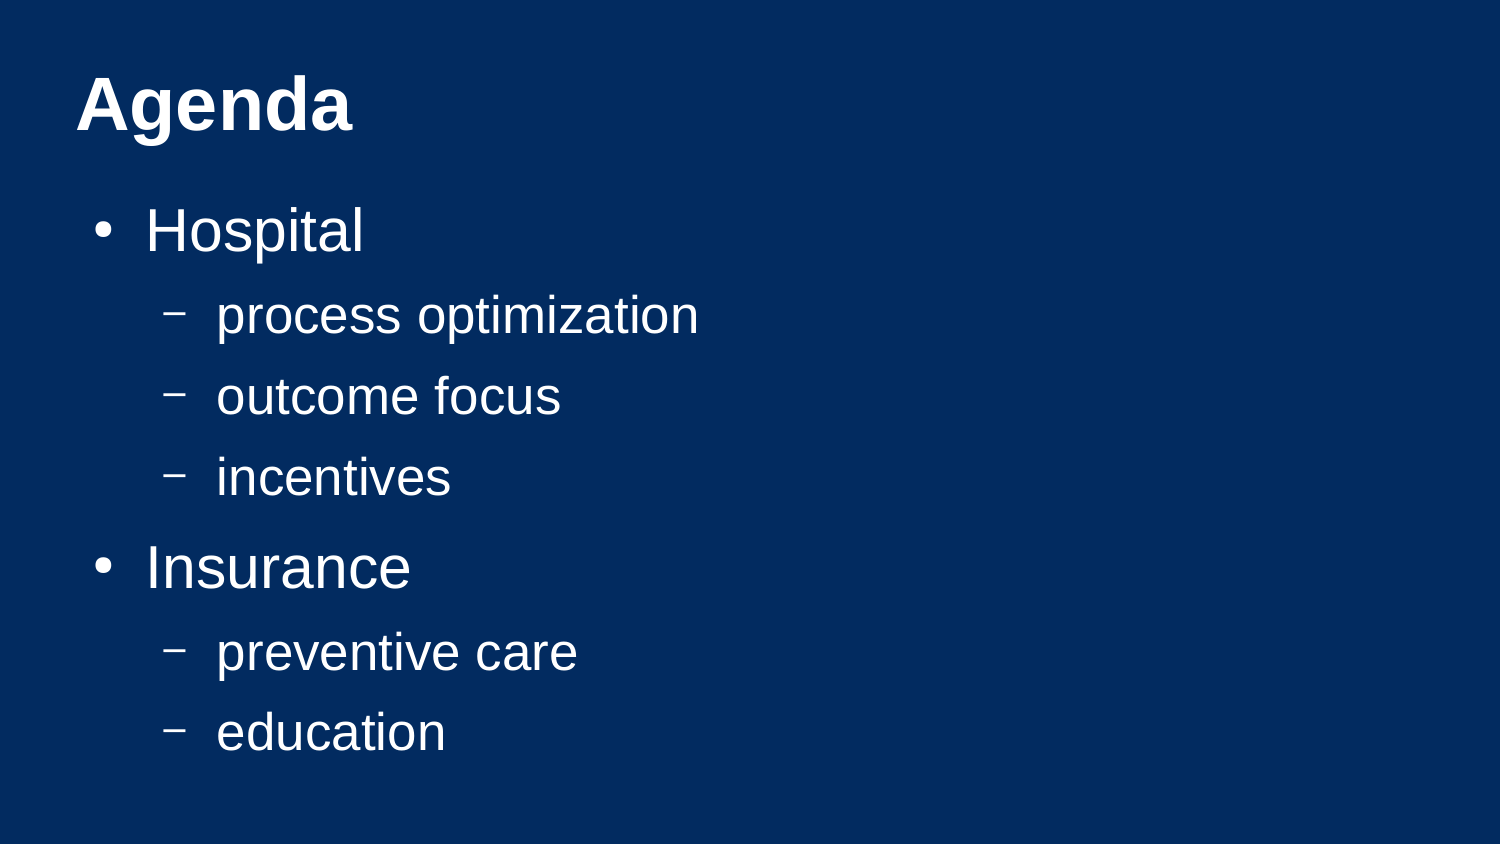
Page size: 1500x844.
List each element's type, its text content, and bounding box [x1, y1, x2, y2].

list Hospital process optimization outcome focus incentives Insurance preventive care education [75, 196, 1426, 796]
title Agenda [74, 33, 1425, 175]
